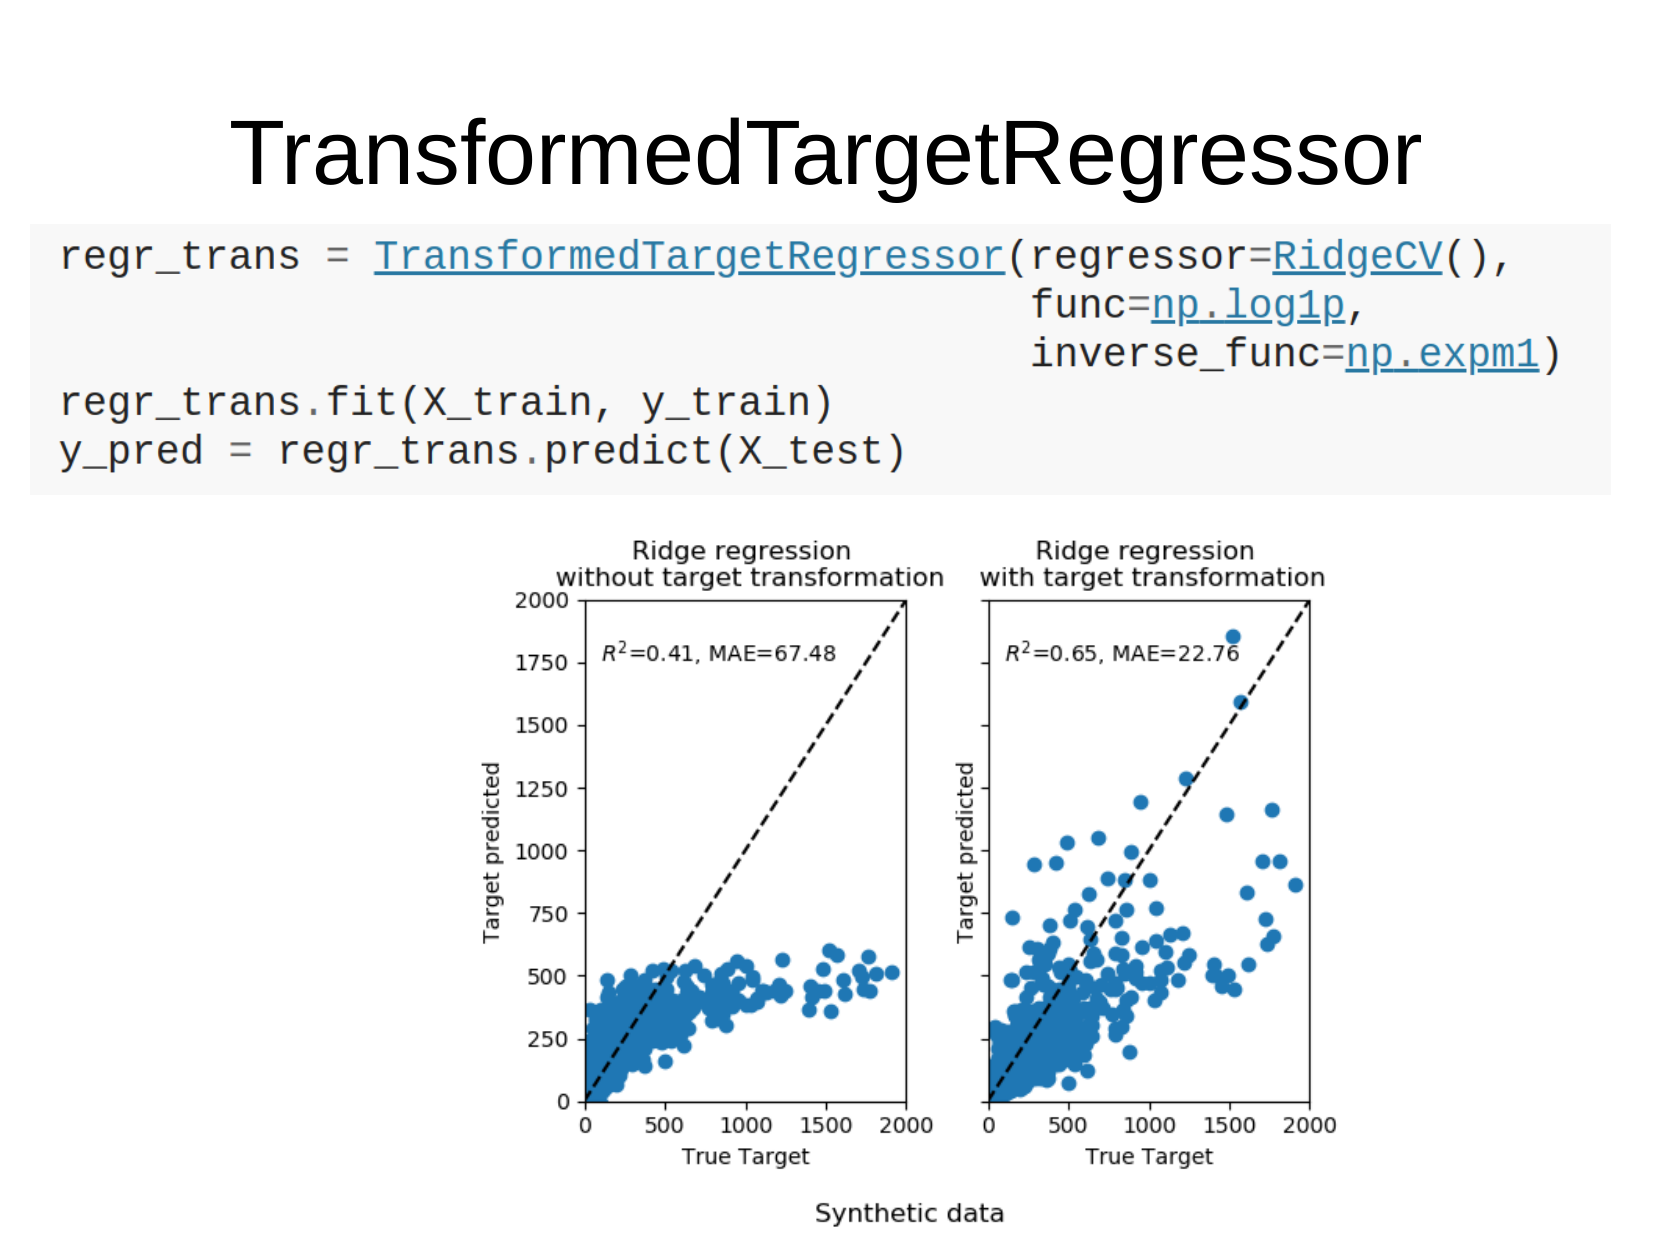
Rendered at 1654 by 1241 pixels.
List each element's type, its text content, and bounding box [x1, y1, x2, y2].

picture [30, 224, 1611, 1231]
title TransformedTargetRegressor [82, 49, 1571, 224]
